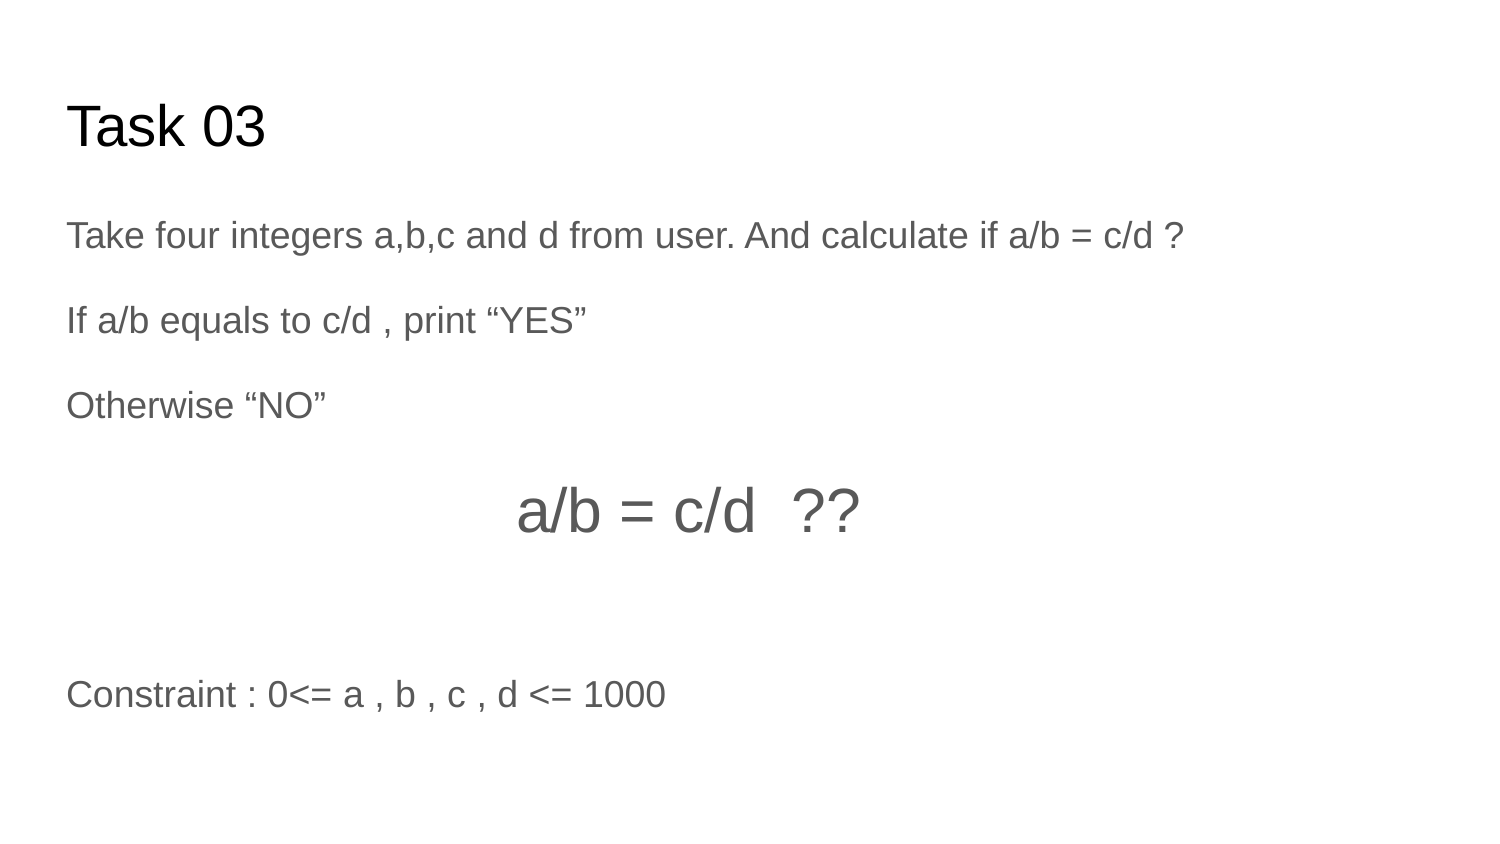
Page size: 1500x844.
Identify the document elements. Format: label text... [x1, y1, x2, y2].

title Task 03 [51, 72, 1449, 167]
list Take four integers a,b,c and d from user. And calculate if a/b = c/d ? If a/b equals to c/d , print “YES” Otherwise “NO” a/b = c/d ?? Constraint : 0<= a , b , c , d <= 1000 [51, 189, 1449, 750]
